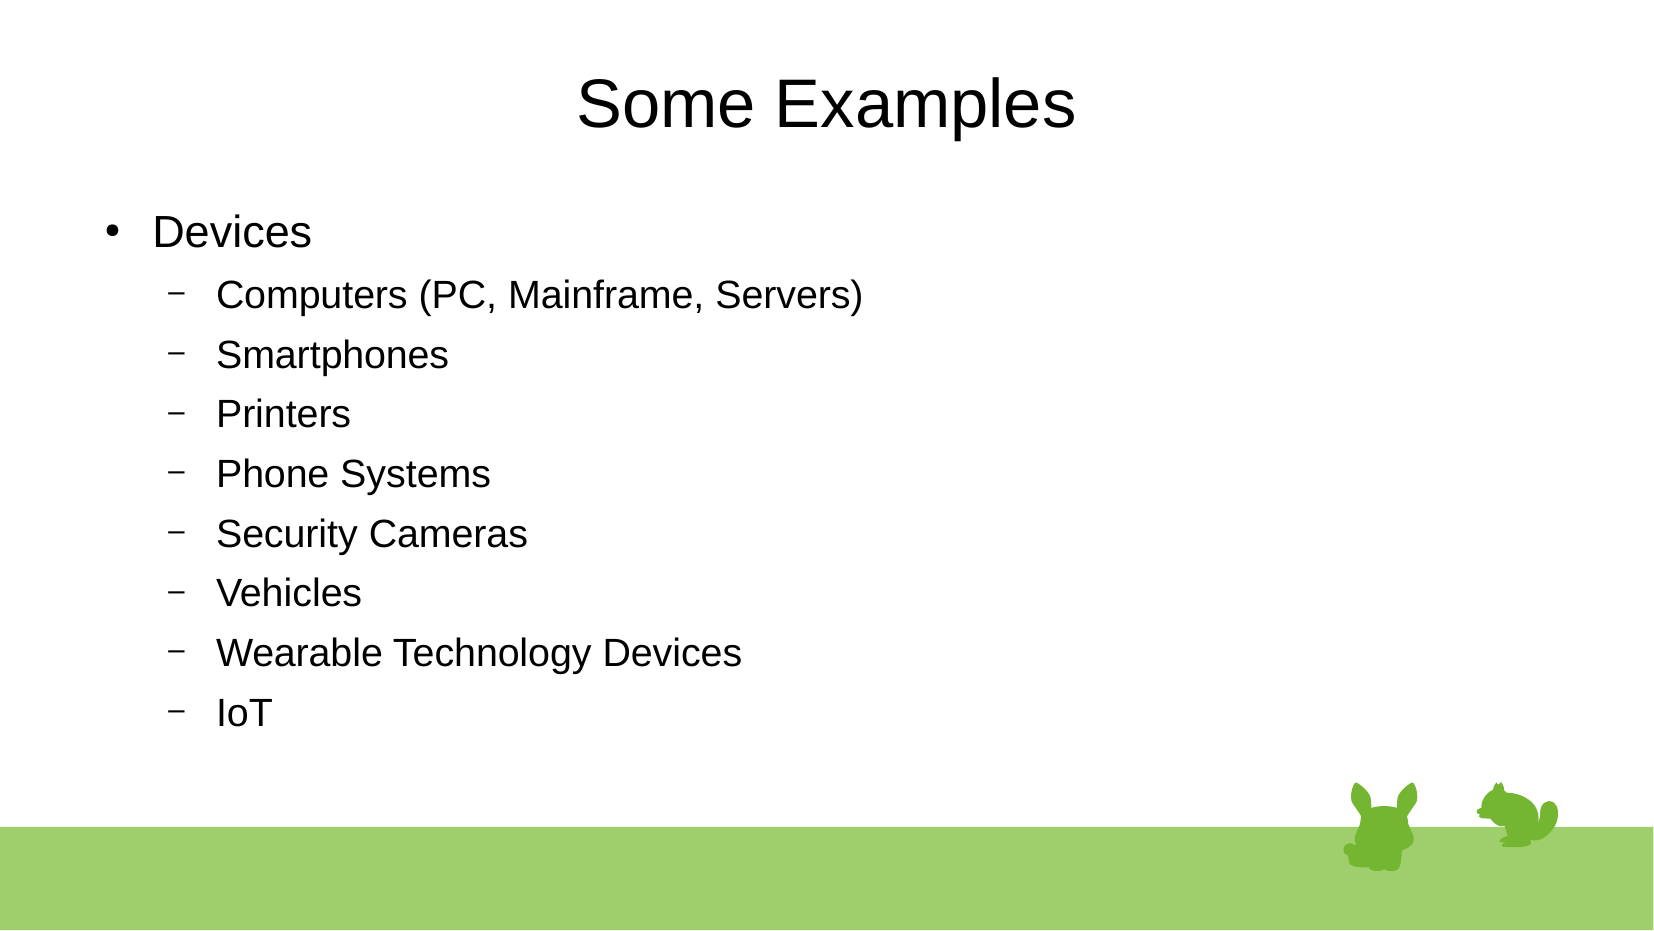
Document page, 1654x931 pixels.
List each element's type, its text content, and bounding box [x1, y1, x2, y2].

title Some Examples [88, 29, 1565, 178]
list Devices Computers (PC, Mainframe, Servers) Smartphones Printers Phone Systems Security Cameras Vehicles Wearable Technology Devices IoT [88, 206, 1565, 739]
